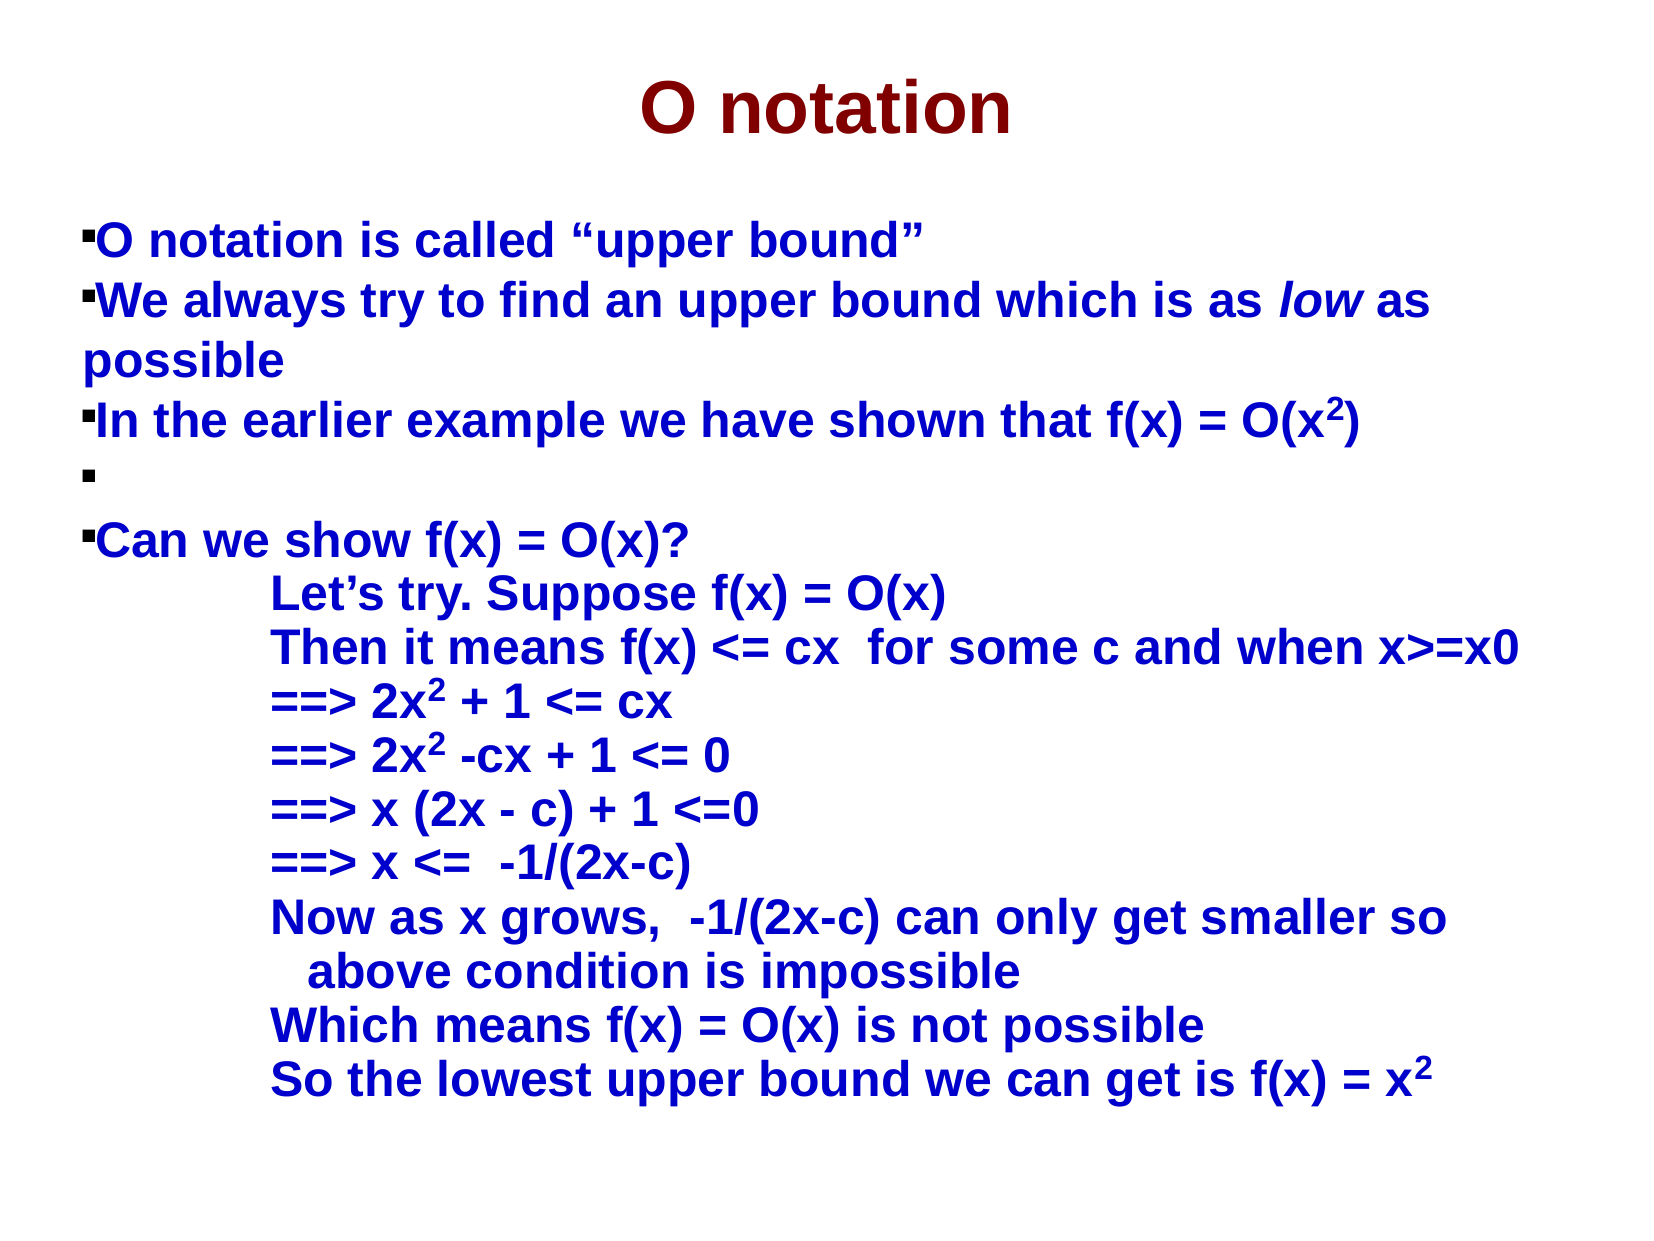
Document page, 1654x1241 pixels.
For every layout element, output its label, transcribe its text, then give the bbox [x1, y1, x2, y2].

title O notation [82, 0, 1571, 207]
list O notation is called “upper bound” We always try to find an upper bound which is as low as possible In the earlier example we have shown that f(x) = O(x2) Can we show f(x) = O(x)? Let’s try. Suppose f(x) = O(x) Then it means f(x) <= cx for some c and when x>=x0 ==> 2x2 + 1 <= cx ==> 2x2 -cx + 1 <= 0 ==> x (2x - c) + 1 <=0 ==> x <= -1/(2x-c) Now as x grows, -1/(2x-c) can only get smaller so above condition is impossible Which means f(x) = O(x) is not possible So the lowest upper bound we can get is f(x) = x2 [82, 207, 1583, 1122]
